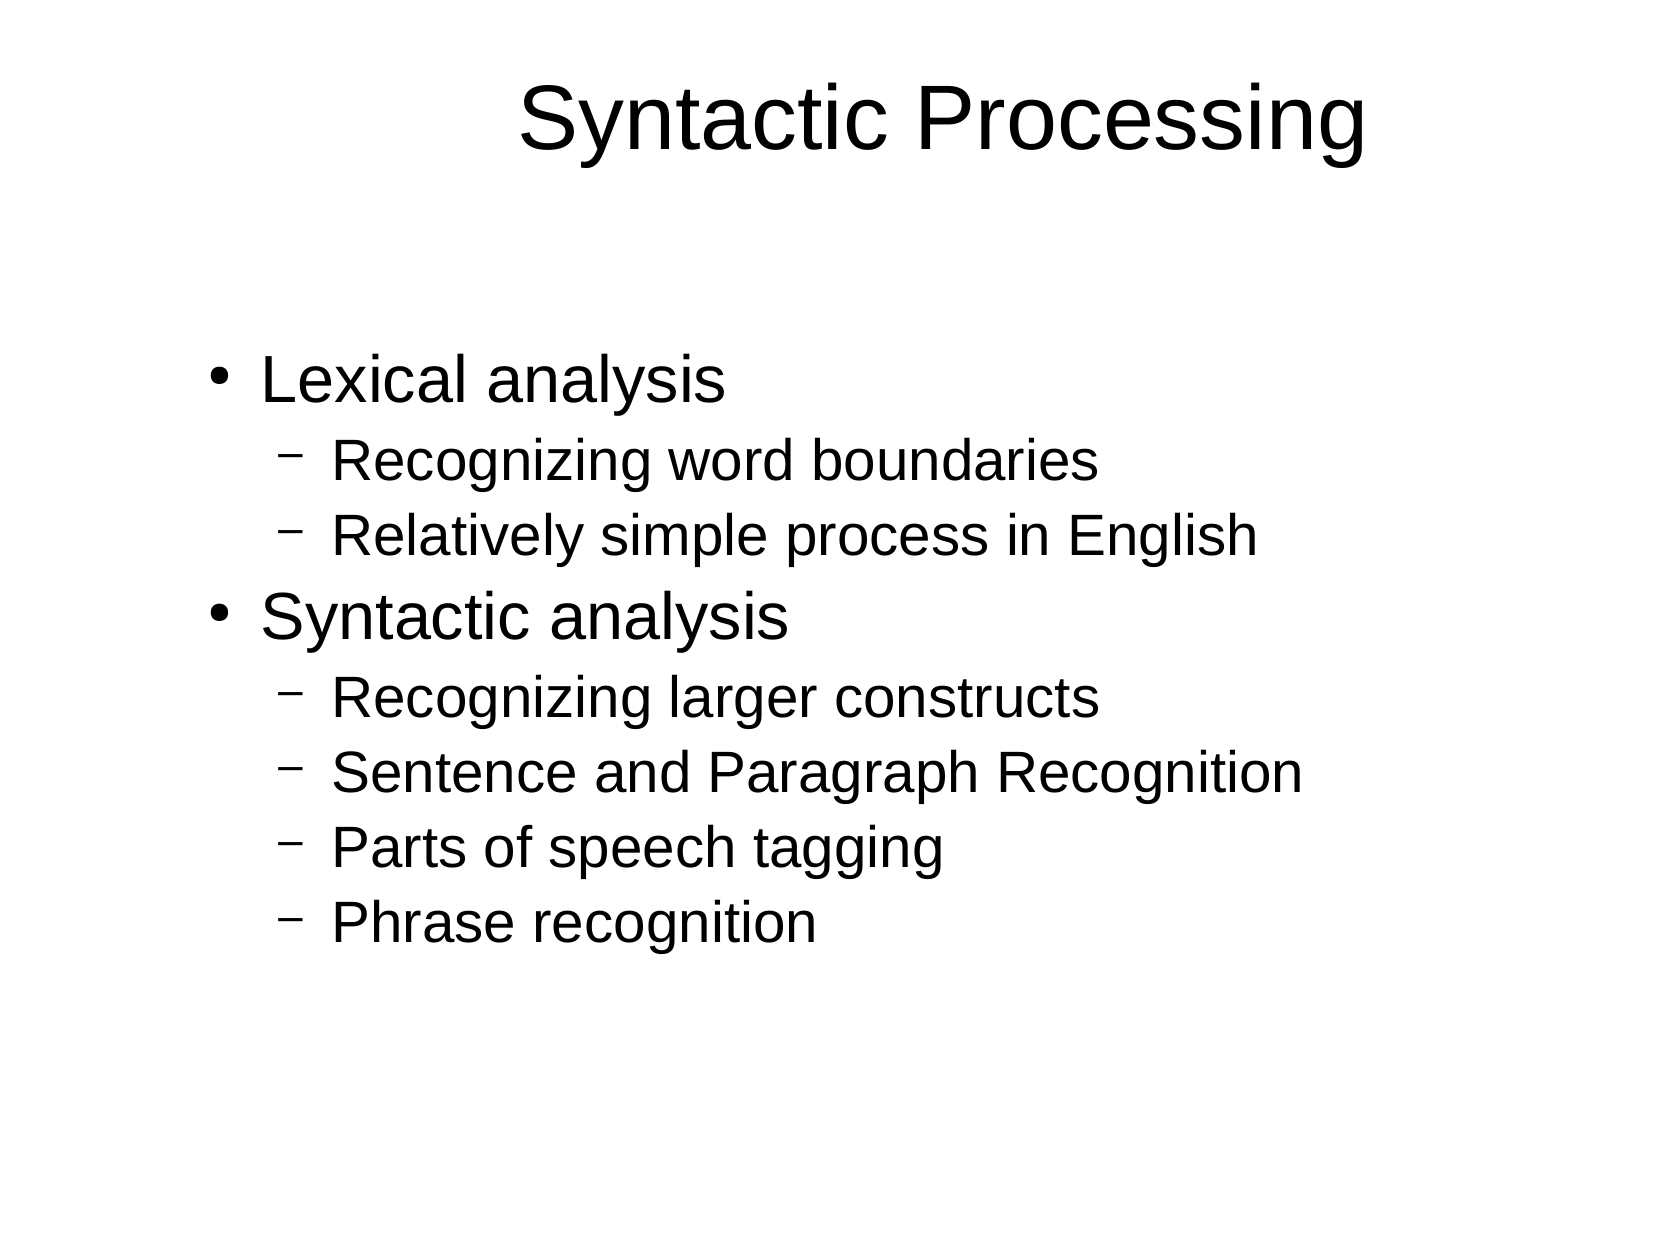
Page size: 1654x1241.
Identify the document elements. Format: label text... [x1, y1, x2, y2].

title Syntactic Processing [287, 50, 1567, 176]
list Lexical analysis Recognizing word boundaries Relatively simple process in English Syntactic analysis Recognizing larger constructs Sentence and Paragraph Recognition Parts of speech tagging Phrase recognition [174, 337, 1334, 964]
